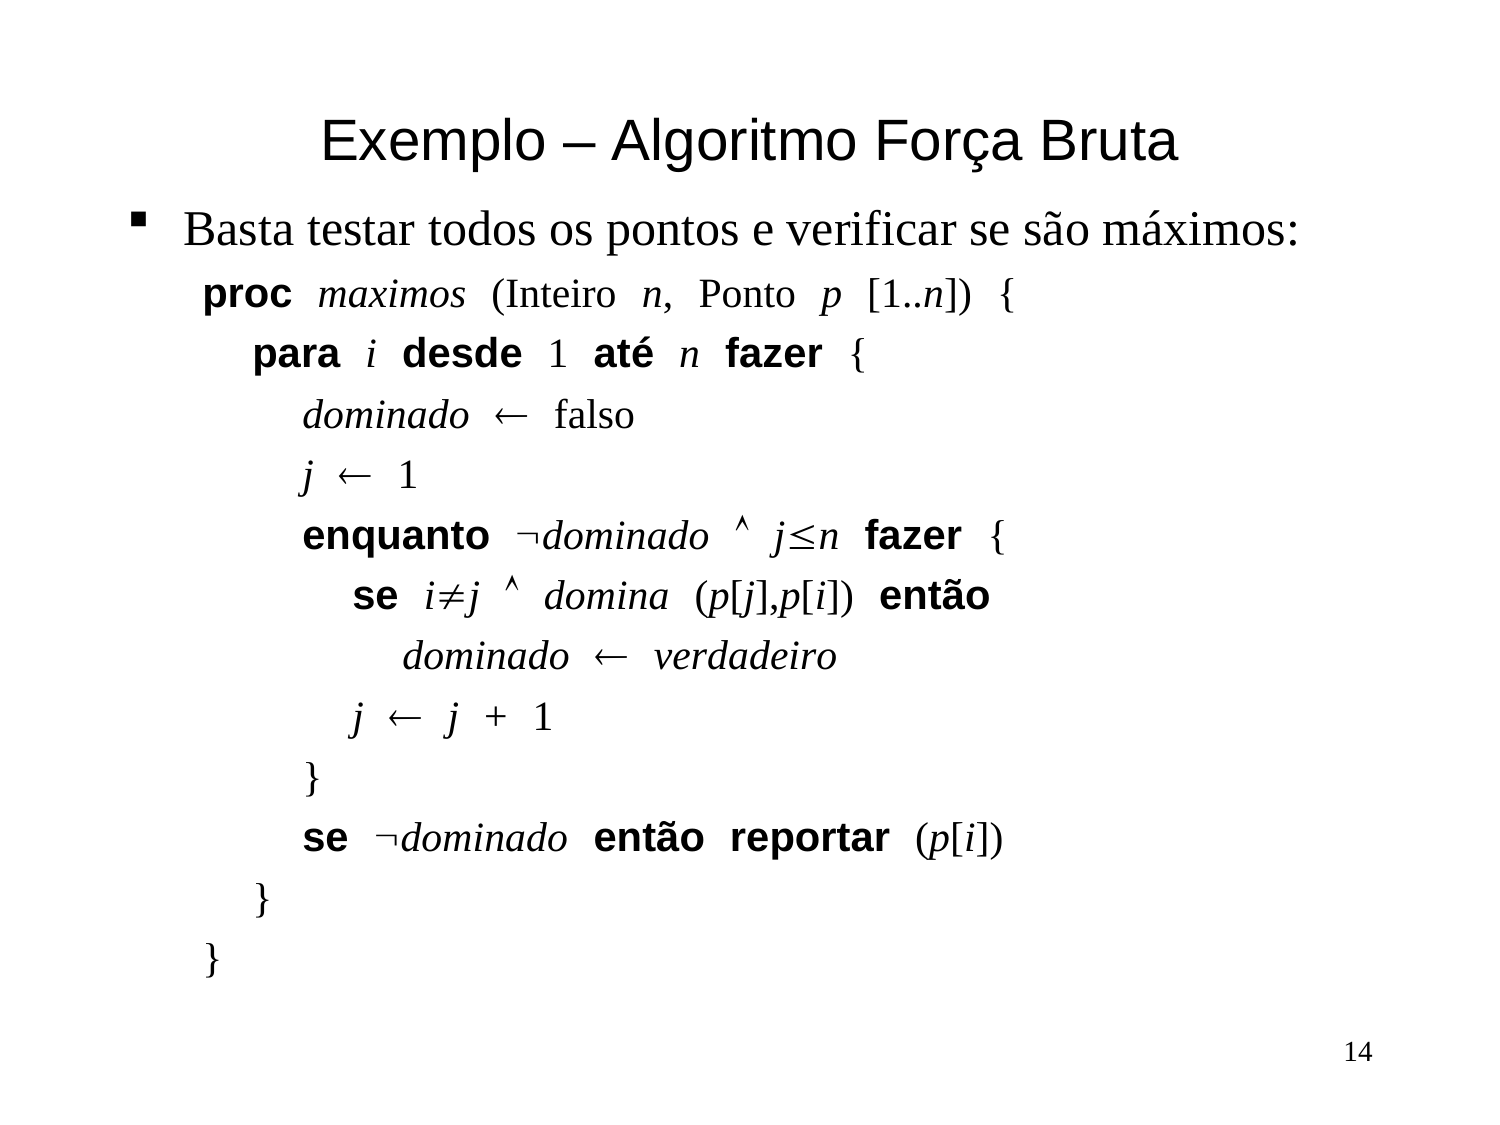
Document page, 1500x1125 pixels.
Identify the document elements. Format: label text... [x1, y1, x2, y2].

list Basta testar todos os pontos e verificar se são máximos: proc maximos (Inteiro n, Ponto p [1..n]) { para i desde 1 até n fazer { dominado  falso j  1 enquanto dominado  jn fazer { se ij  domina (p[j],p[i]) então dominado  verdadeiro j  j + 1 } se dominado então reportar (p[i]) } } [112, 187, 1388, 1063]
title Exemplo – Algoritmo Força Bruta [112, 99, 1388, 175]
